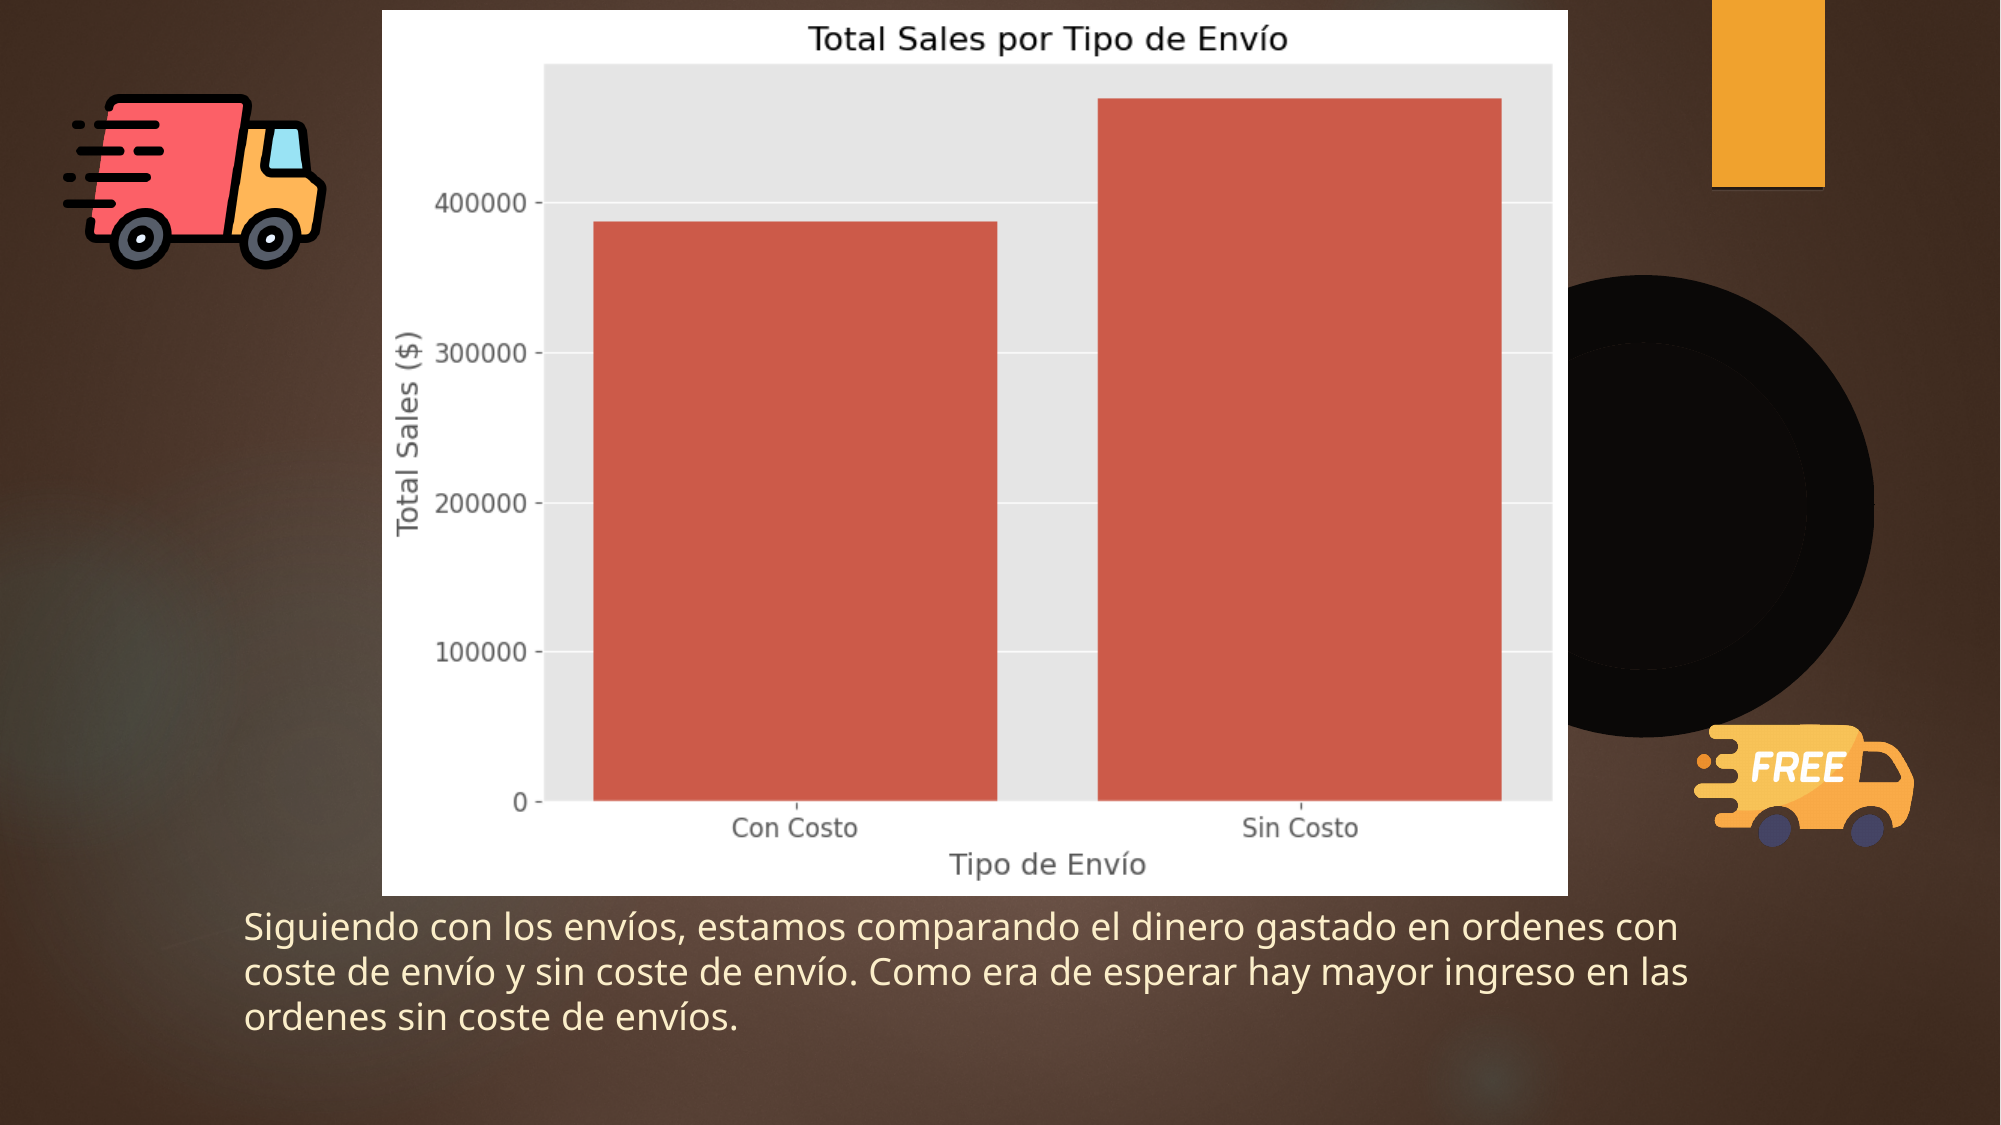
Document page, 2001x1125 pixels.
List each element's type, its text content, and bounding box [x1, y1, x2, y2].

title Siguiendo con los envíos, estamos comparando el dinero gastado en ordenes con coste de envío y sin coste de envío. Como era de esperar hay mayor ingreso en las ordenes sin coste de envíos. [228, 895, 1772, 1125]
picture [54, 41, 335, 322]
picture [382, 10, 1568, 896]
picture [1694, 676, 1914, 896]
